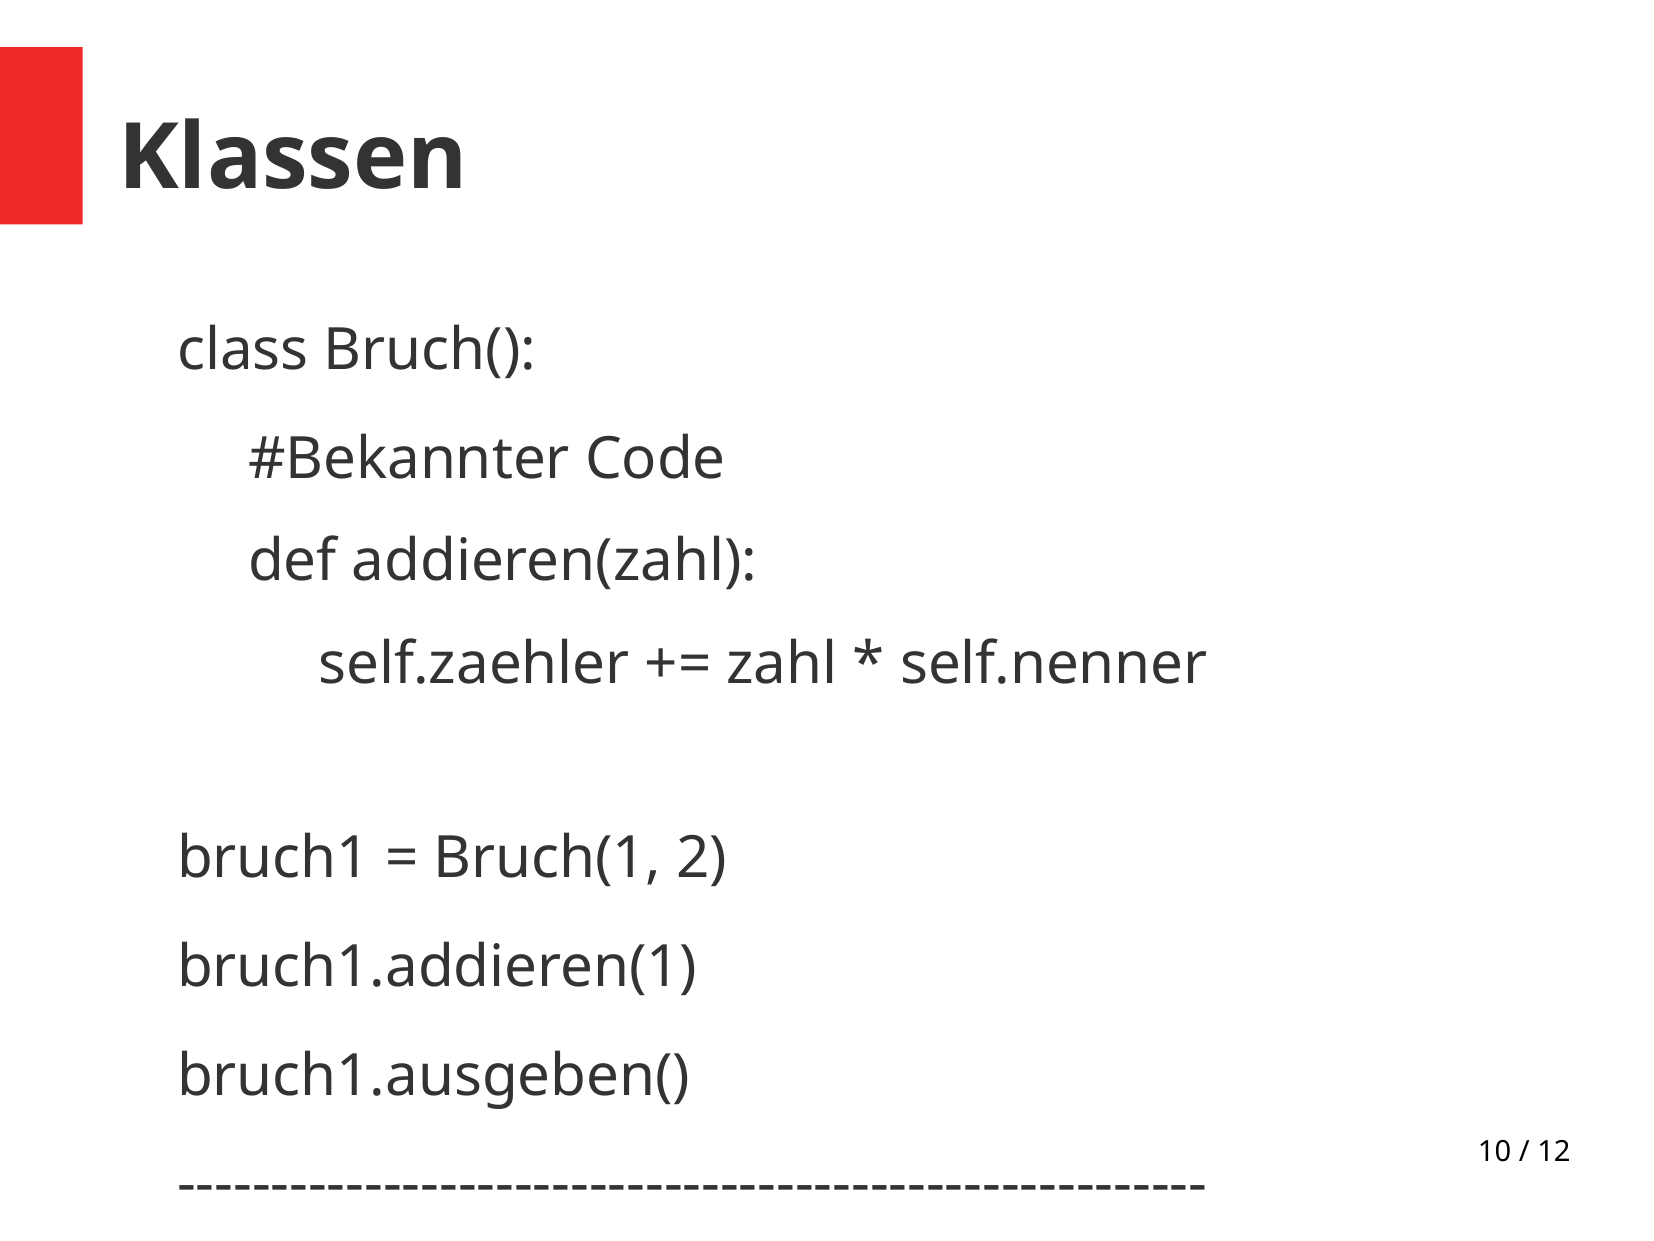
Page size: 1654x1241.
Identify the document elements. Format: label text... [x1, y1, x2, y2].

title Klassen [118, 49, 1571, 257]
list class Bruch(): #Bekannter Code def addieren(zahl): self.zaehler += zahl * self.nenner bruch1 = Bruch(1, 2) bruch1.addieren(1) bruch1.ausgeben() ------------------------------------------------------- 3 / 2 [106, 307, 1524, 1027]
